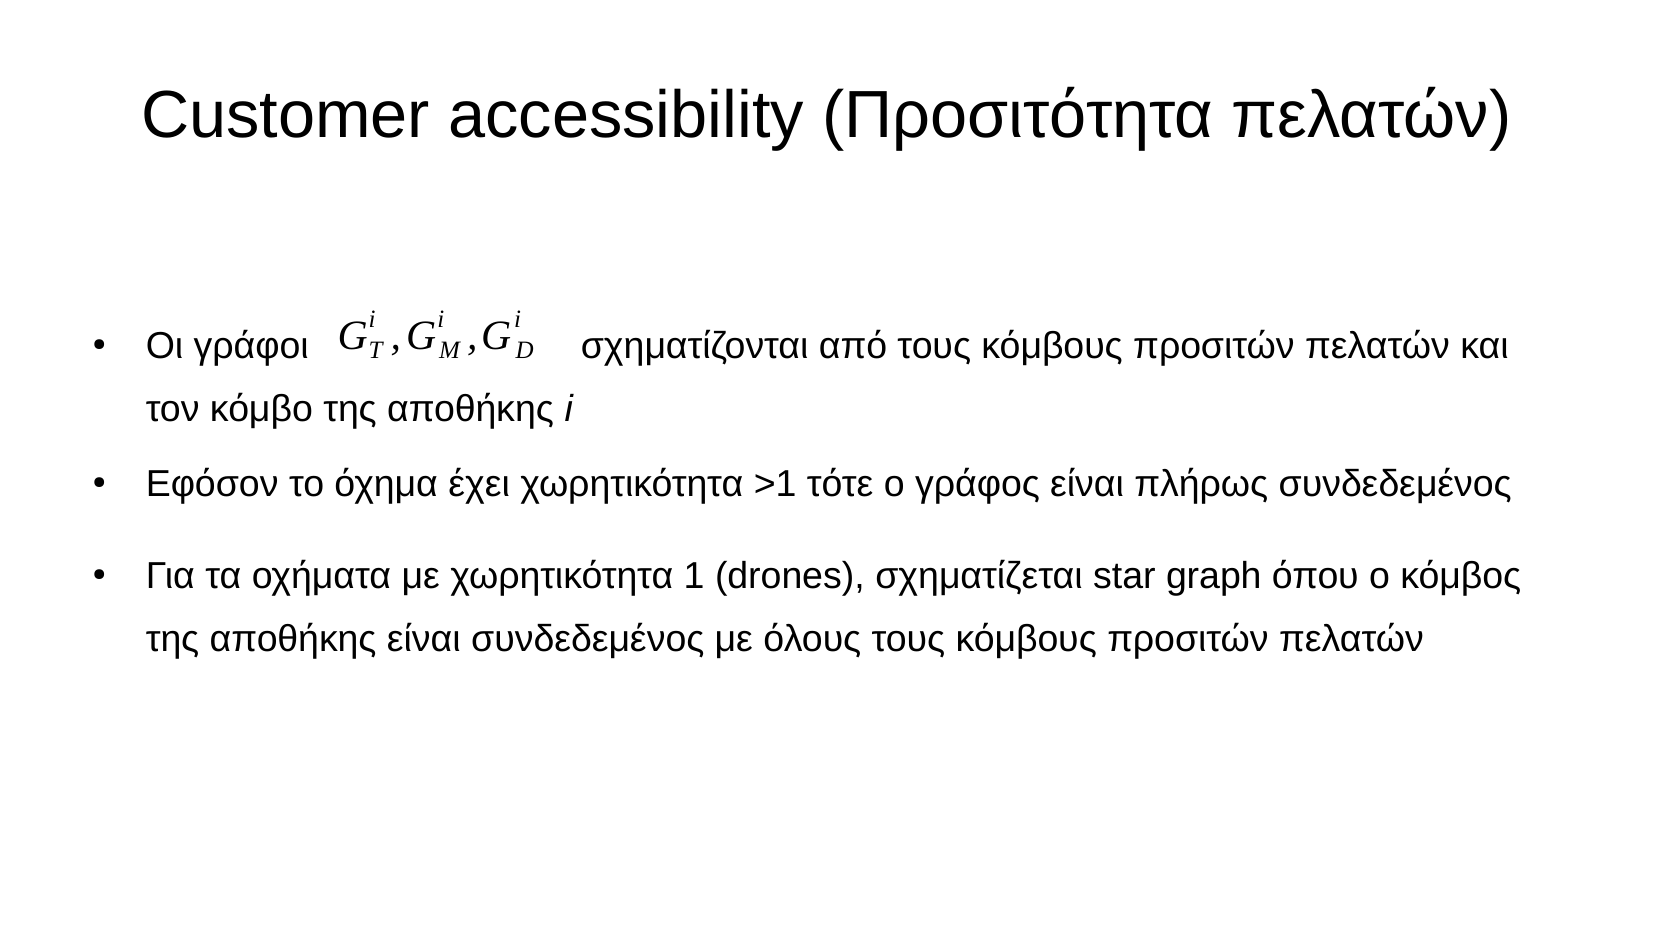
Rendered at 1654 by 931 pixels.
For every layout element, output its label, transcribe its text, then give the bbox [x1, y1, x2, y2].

chart [337, 305, 535, 365]
list Οι γράφοι σχηματίζονται από τους κόμβους προσιτών πελατών και τον κόμβο της αποθήκης i Εφόσον το όχημα έχει χωρητικότητα >1 τότε ο γράφος είναι πλήρως συνδεδεμένος Για τα οχήματα με χωρητικότητα 1 (drones), σχηματίζεται star graph όπου ο κόμβος της αποθήκης είναι συνδεδεμένος με όλους τους κόμβους προσιτών πελατών [75, 157, 1564, 788]
title Customer accessibility (Προσιτότητα πελατών) [82, 37, 1571, 193]
